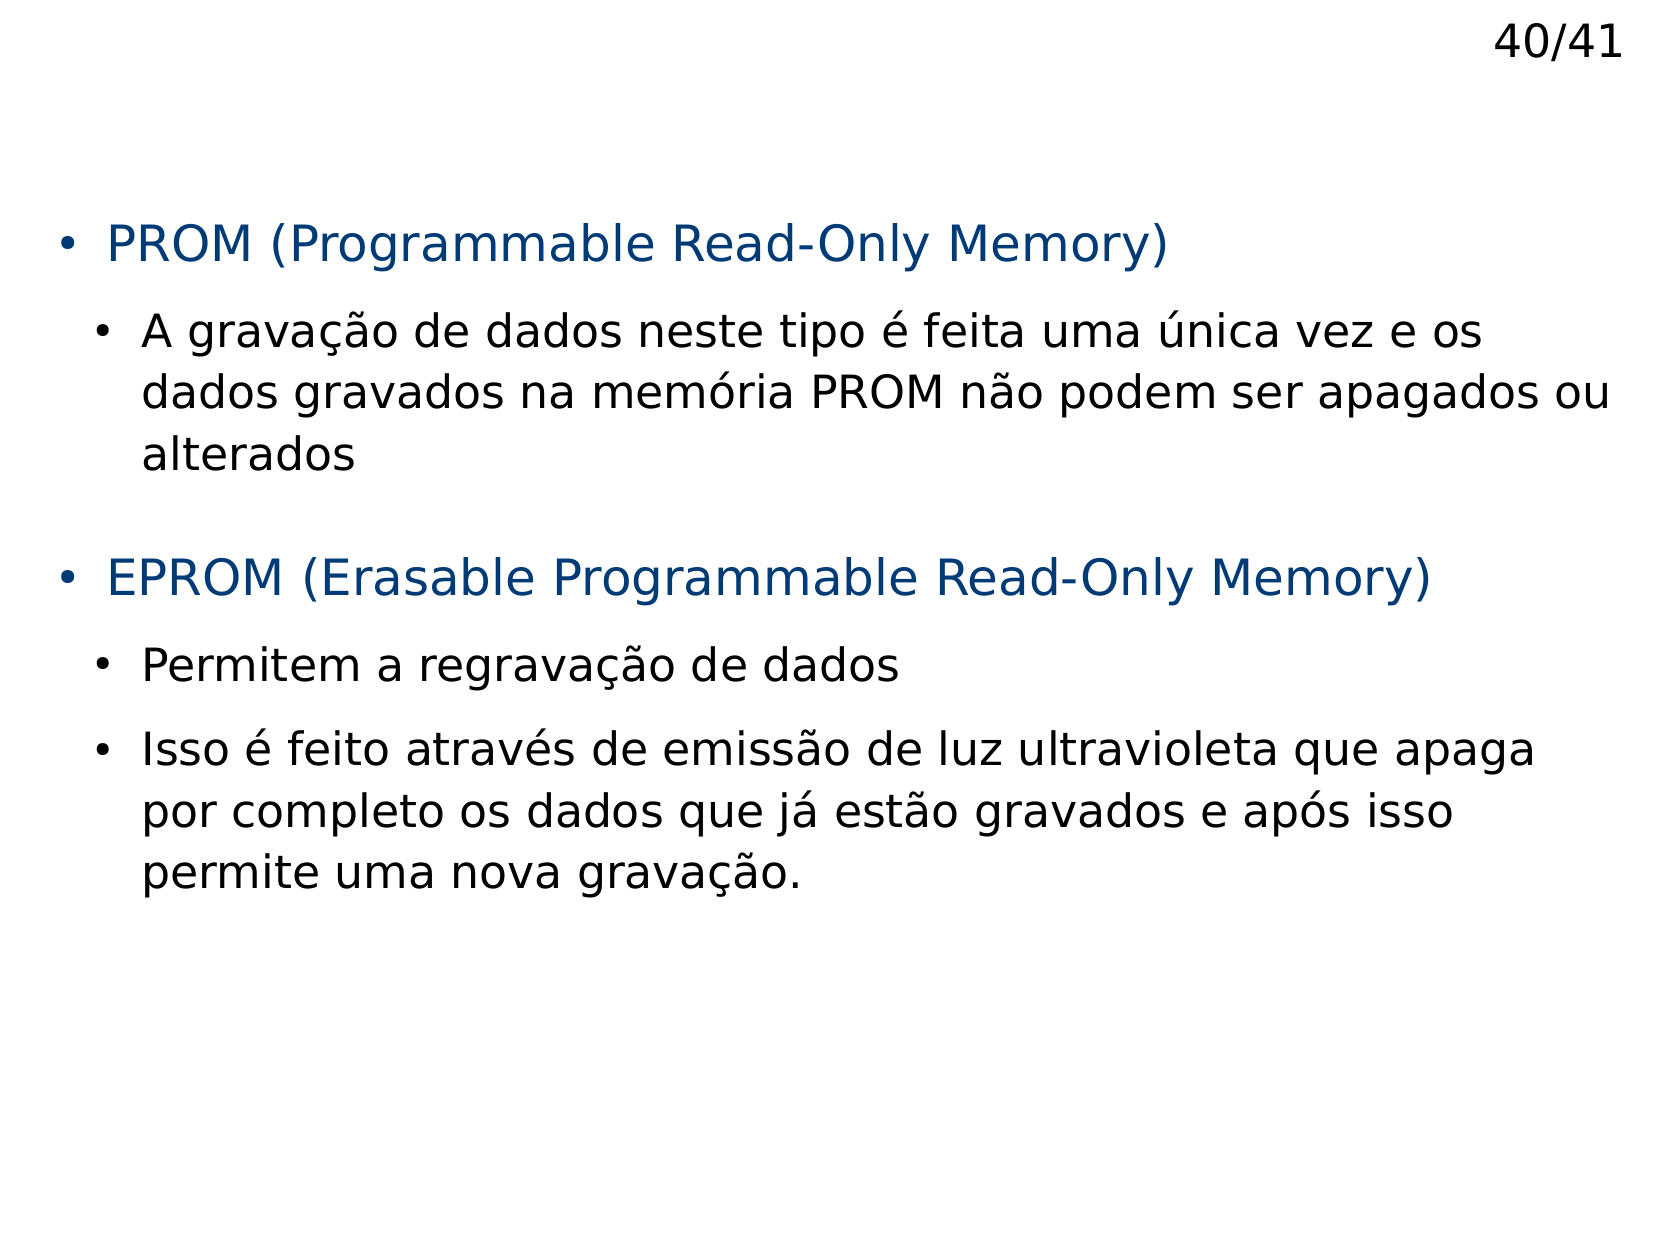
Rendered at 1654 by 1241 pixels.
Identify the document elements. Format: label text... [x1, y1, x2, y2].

list PROM (Programmable Read-Only Memory) A gravação de dados neste tipo é feita uma única vez e os dados gravados na memória PROM não podem ser apagados ou alterados EPROM (Erasable Programmable Read-Only Memory) Permitem a regravação de dados Isso é feito através de emissão de luz ultravioleta que apaga por completo os dados que já estão gravados e após isso permite uma nova gravação. [59, 206, 1625, 1211]
